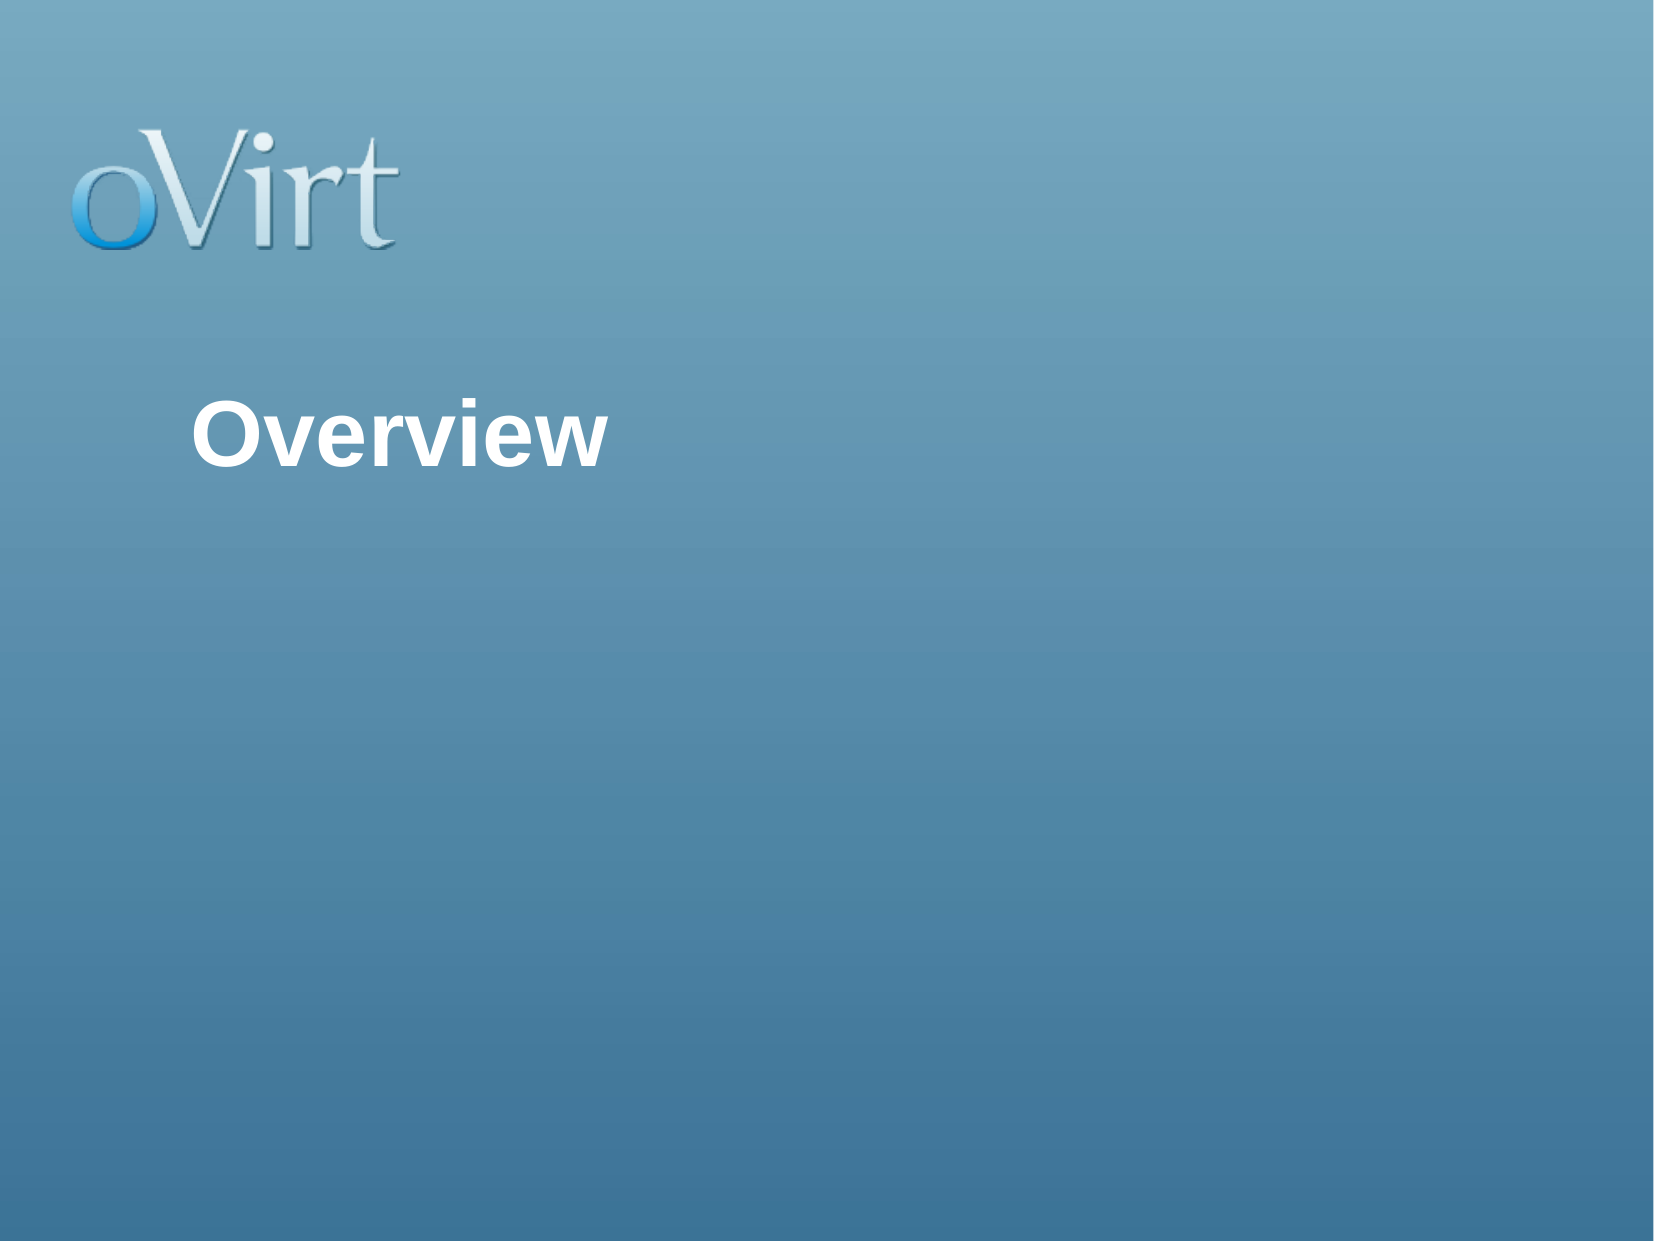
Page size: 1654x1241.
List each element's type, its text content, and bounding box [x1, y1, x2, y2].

text_box Overview [175, 374, 1549, 510]
picture [0, 0, 1654, 1241]
